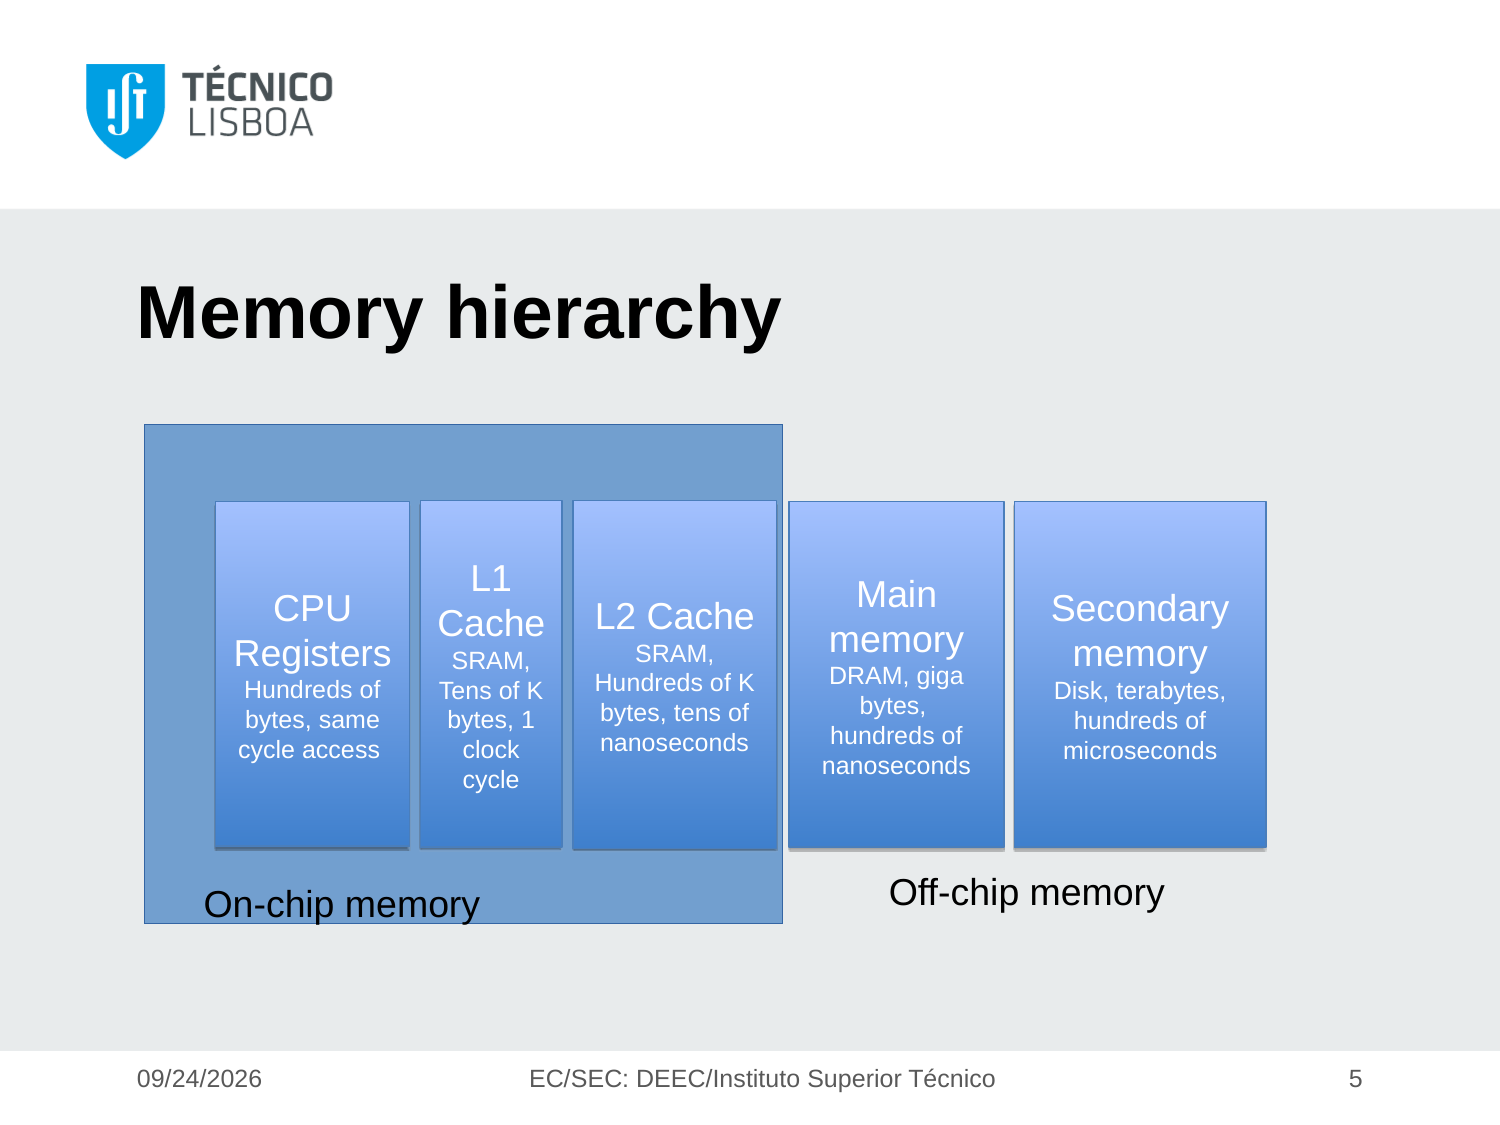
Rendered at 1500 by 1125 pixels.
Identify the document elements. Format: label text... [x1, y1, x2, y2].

text_box L1 Cache SRAM, Tens of K bytes, 1 clock cycle [420, 500, 563, 848]
text_box Main memory DRAM, giga bytes, hundreds of nanoseconds [789, 501, 1004, 848]
picture [0, 0, 1500, 1125]
text_box CPU Registers Hundreds of bytes, same cycle access [215, 501, 410, 847]
text_box L2 Cache SRAM, Hundreds of K bytes, tens of nanoseconds [572, 500, 777, 849]
footer EC/SEC: DEEC/Instituto Superior Técnico [512, 1052, 1021, 1103]
text_box Off-chip memory [873, 864, 1191, 922]
text_box On-chip memory [188, 876, 506, 934]
slide_number <number> [1077, 1052, 1378, 1103]
slide_number 12/15/2020 [121, 1052, 425, 1103]
text_box Secondary memory Disk, terabytes, hundreds of microseconds [1014, 501, 1267, 848]
text_box [144, 424, 783, 924]
title Memory hierarchy [121, 237, 1378, 381]
